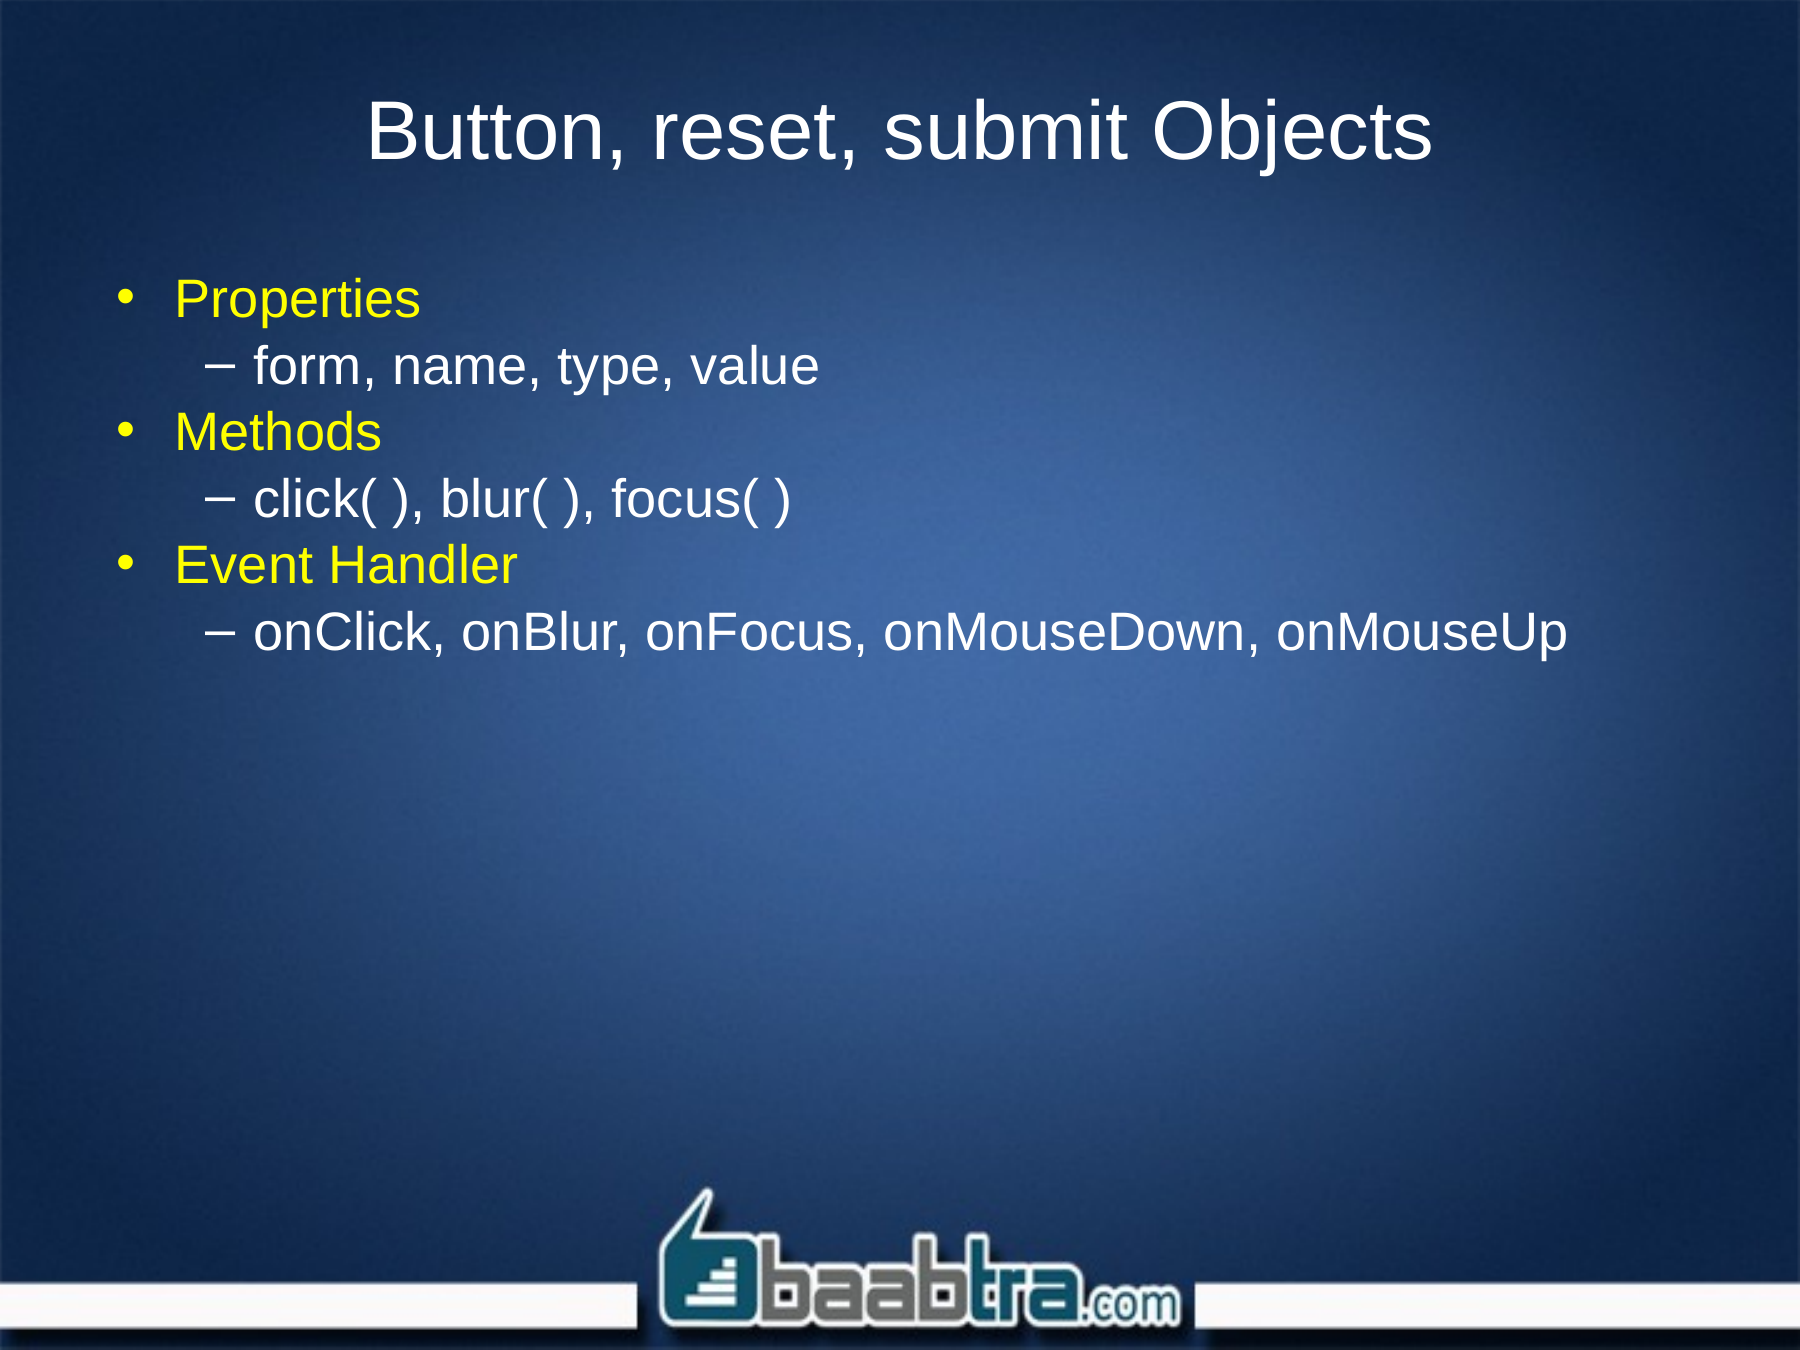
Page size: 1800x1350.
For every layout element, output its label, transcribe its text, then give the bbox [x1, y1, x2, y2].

picture [0, 0, 1800, 1350]
text_box Properties form, name, type, value Methods click( ), blur( ), focus( ) Event Handler onClick, onBlur, onFocus, onMouseDown, onMouseUp [89, 267, 1710, 1350]
title Button, reset, submit Objects [90, 14, 1710, 239]
